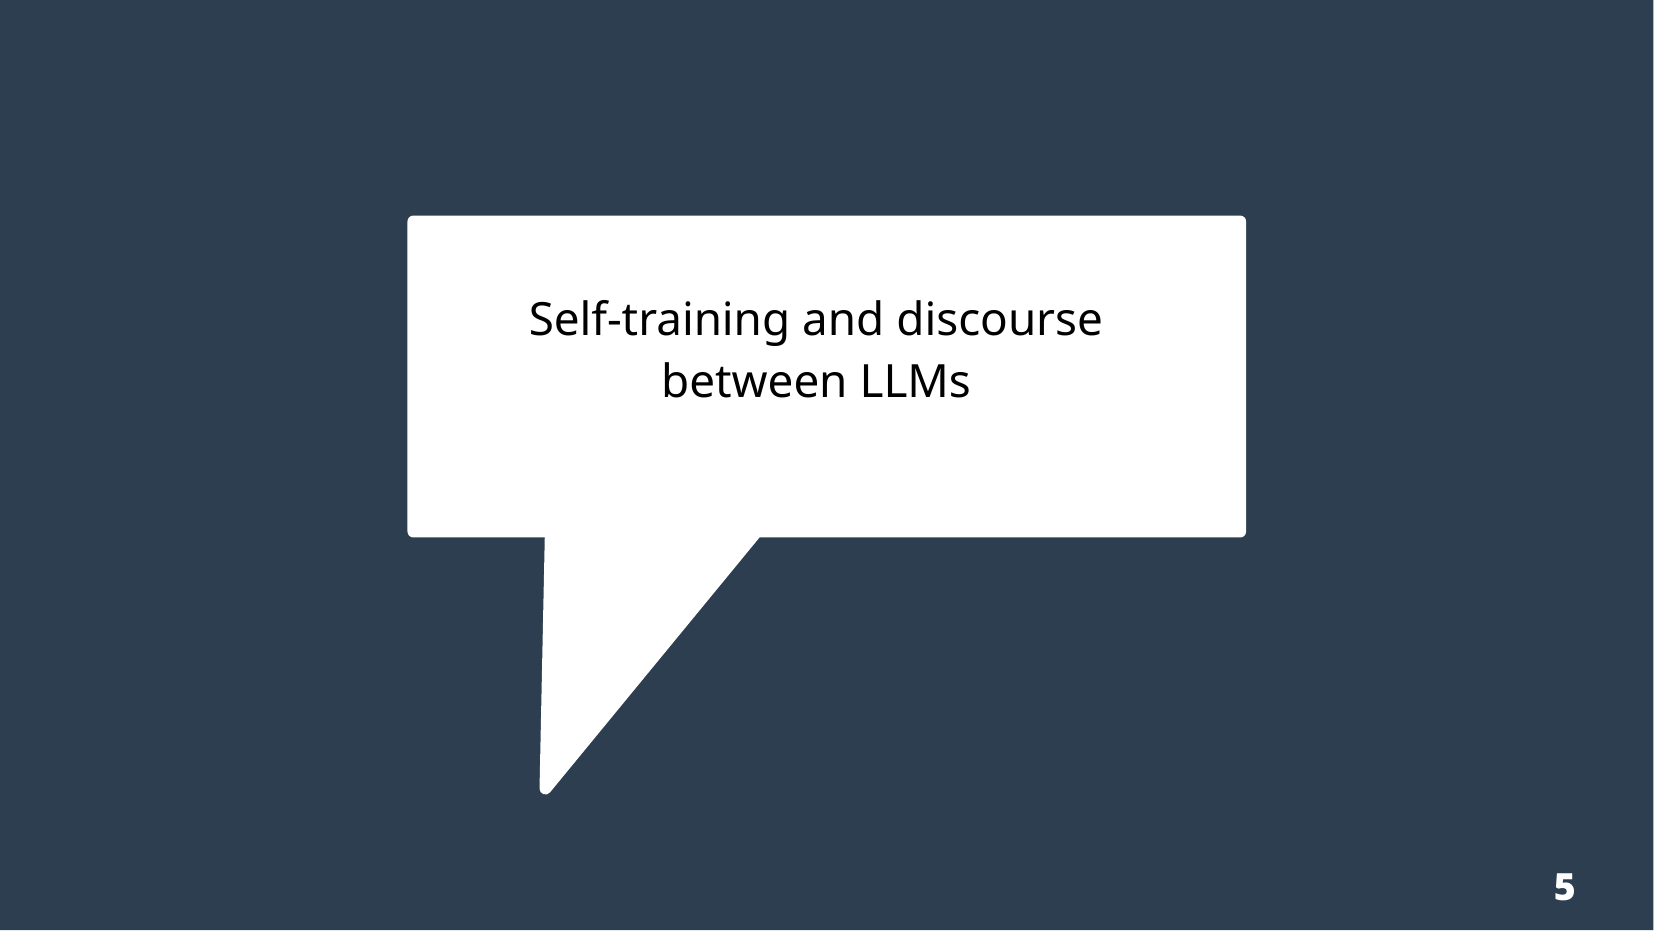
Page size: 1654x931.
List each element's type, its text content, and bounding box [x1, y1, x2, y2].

subtitle Self-training and discourse between LLMs [432, 22, 1201, 676]
